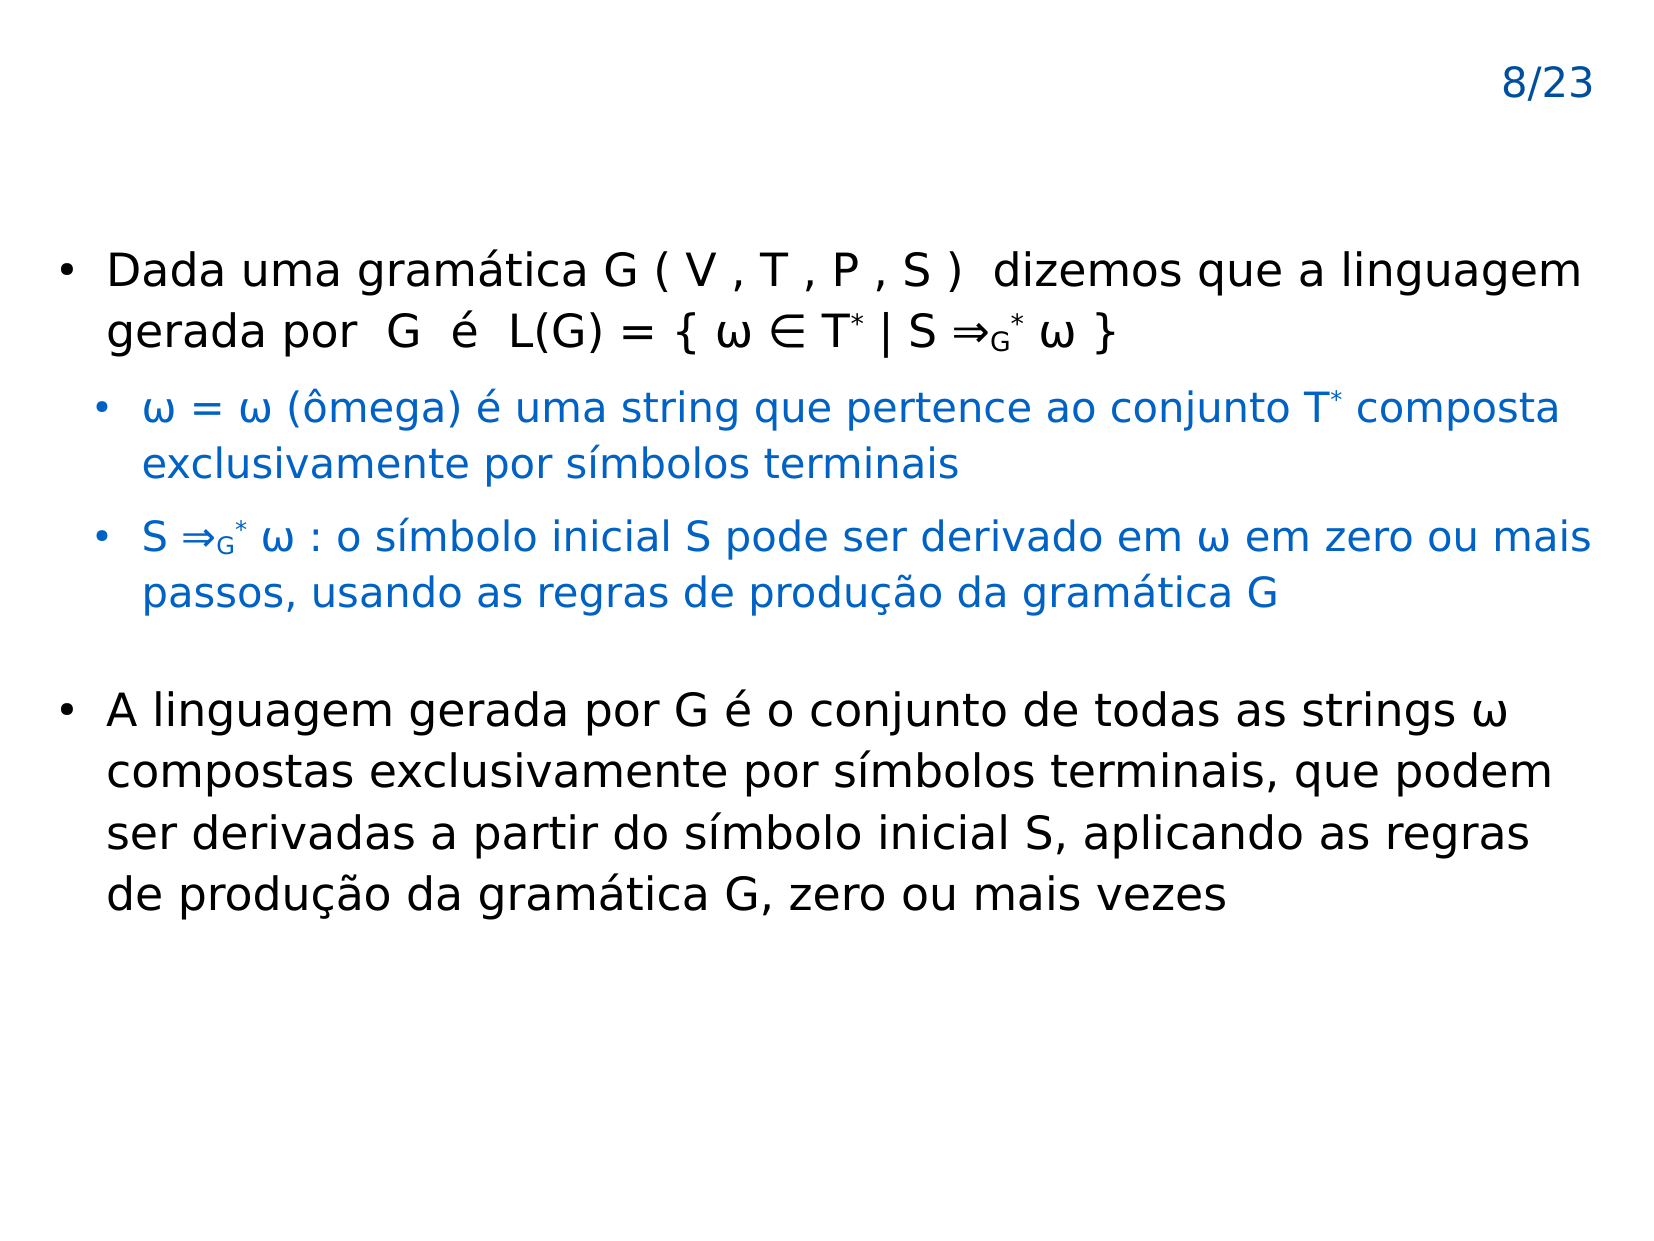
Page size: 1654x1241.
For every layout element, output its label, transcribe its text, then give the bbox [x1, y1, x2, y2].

list Dada uma gramática G ( V , T , P , S ) dizemos que a linguagem gerada por G é L(G) = { ω ∈ T* | S ⇒G* ω } ω = ω (ômega) é uma string que pertence ao conjunto T* composta exclusivamente por símbolos terminais S ⇒G* ω : o símbolo inicial S pode ser derivado em ω em zero ou mais passos, usando as regras de produção da gramática G A linguagem gerada por G é o conjunto de todas as strings ω compostas exclusivamente por símbolos terminais, que podem ser derivadas a partir do símbolo inicial S, aplicando as regras de produção da gramática G, zero ou mais vezes [59, 236, 1595, 1211]
